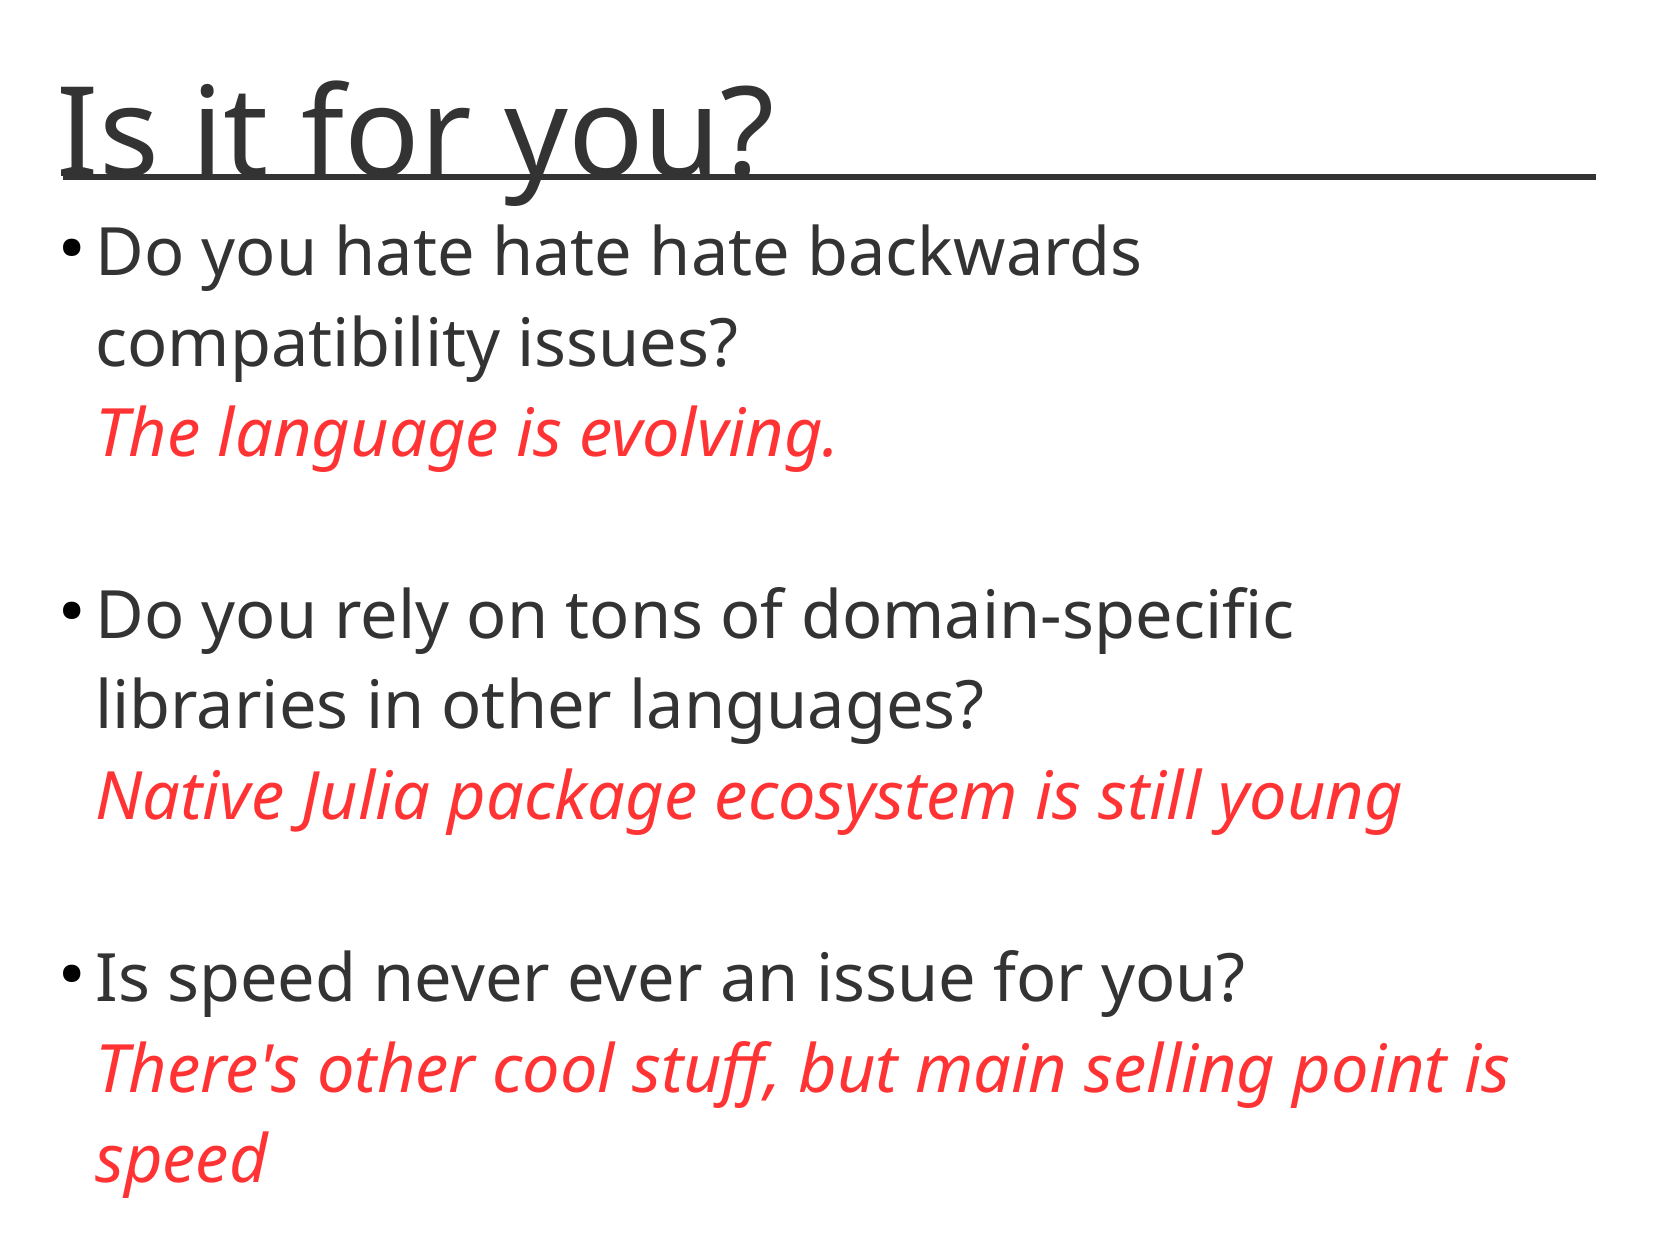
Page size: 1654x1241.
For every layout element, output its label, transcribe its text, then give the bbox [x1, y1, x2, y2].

title Is it for you? [56, 24, 1546, 232]
subtitle Do you hate hate hate backwards compatibility issues? The language is evolving. Do you rely on tons of domain-specific libraries in other languages? Native Julia package ecosystem is still young Is speed never ever an issue for you? There's other cool stuff, but main selling point is speed [59, 203, 1549, 1201]
